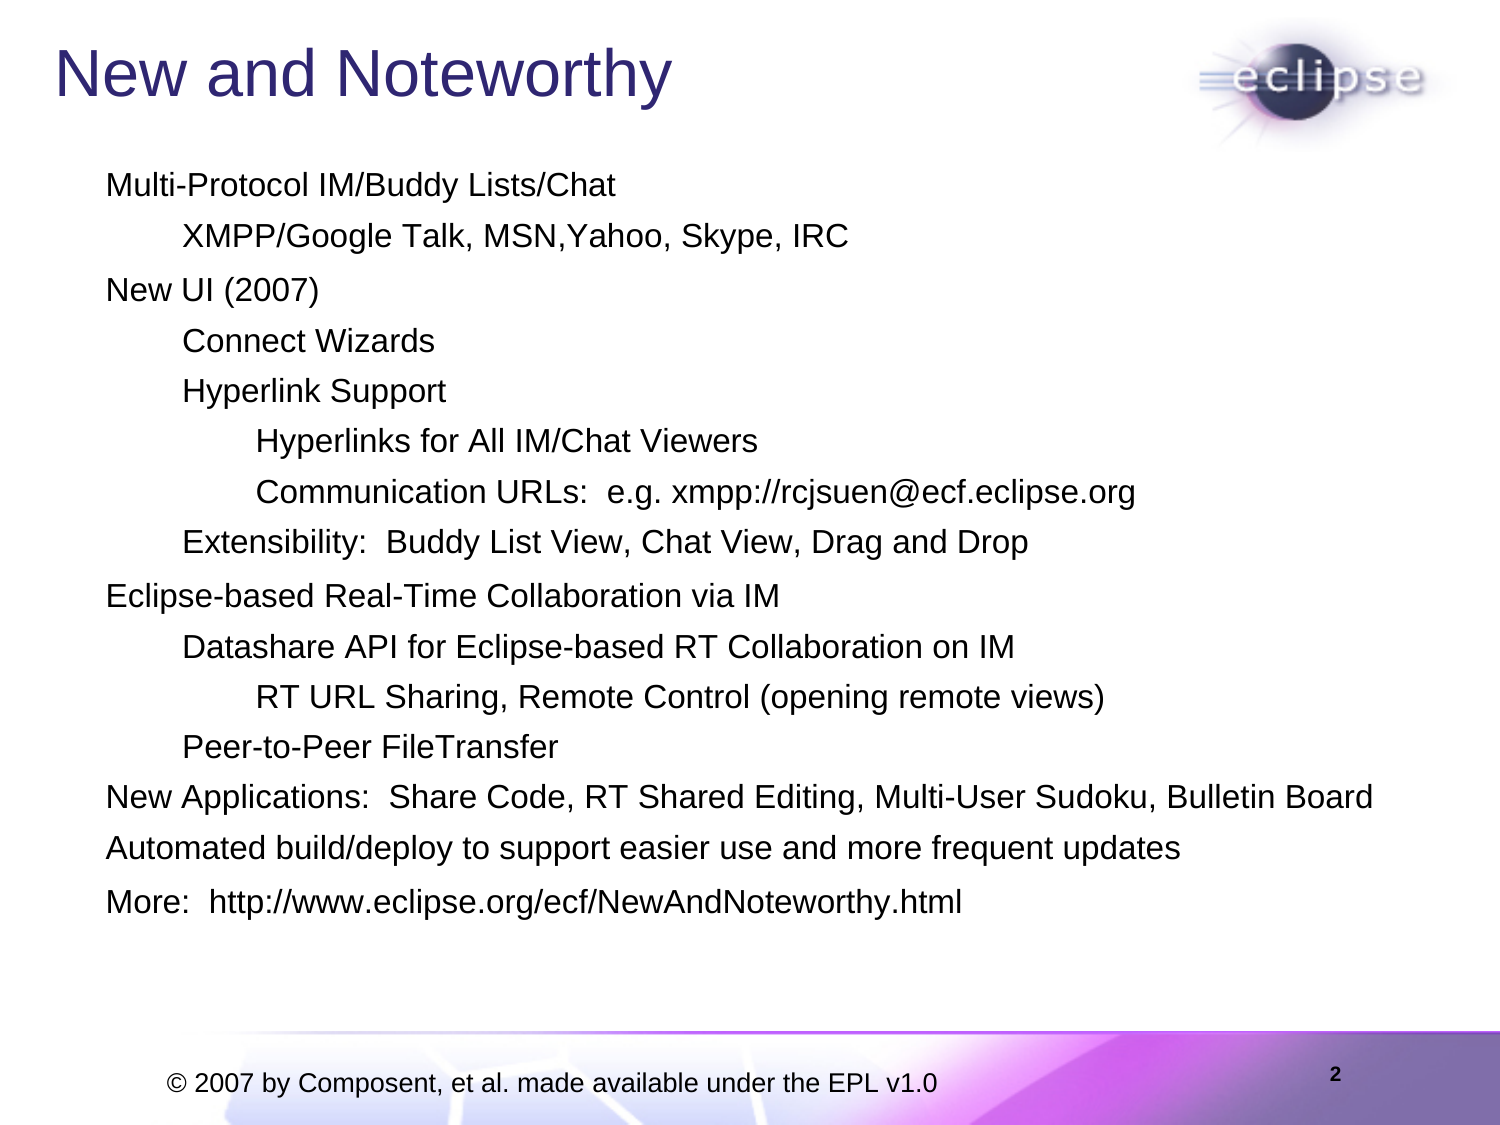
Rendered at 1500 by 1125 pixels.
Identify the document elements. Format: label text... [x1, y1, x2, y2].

title New and Noteworthy [39, 35, 1268, 126]
picture [1164, 17, 1465, 152]
list Multi-Protocol IM/Buddy Lists/Chat XMPP/Google Talk, MSN,Yahoo, Skype, IRC New UI (2007) Connect Wizards Hyperlink Support Hyperlinks for All IM/Chat Viewers Communication URLs: e.g. xmpp://rcjsuen@ecf.eclipse.org Extensibility: Buddy List View, Chat View, Drag and Drop Eclipse-based Real-Time Collaboration via IM Datashare API for Eclipse-based RT Collaboration on IM RT URL Sharing, Remote Control (opening remote views) Peer-to-Peer FileTransfer New Applications: Share Code, RT Shared Editing, Multi-User Sudoku, Bulletin Board Automated build/deploy to support easier use and more frequent updates More: http://www.eclipse.org/ecf/NewAndNoteworthy.html [90, 158, 1404, 1019]
picture [92, 1031, 1500, 1125]
